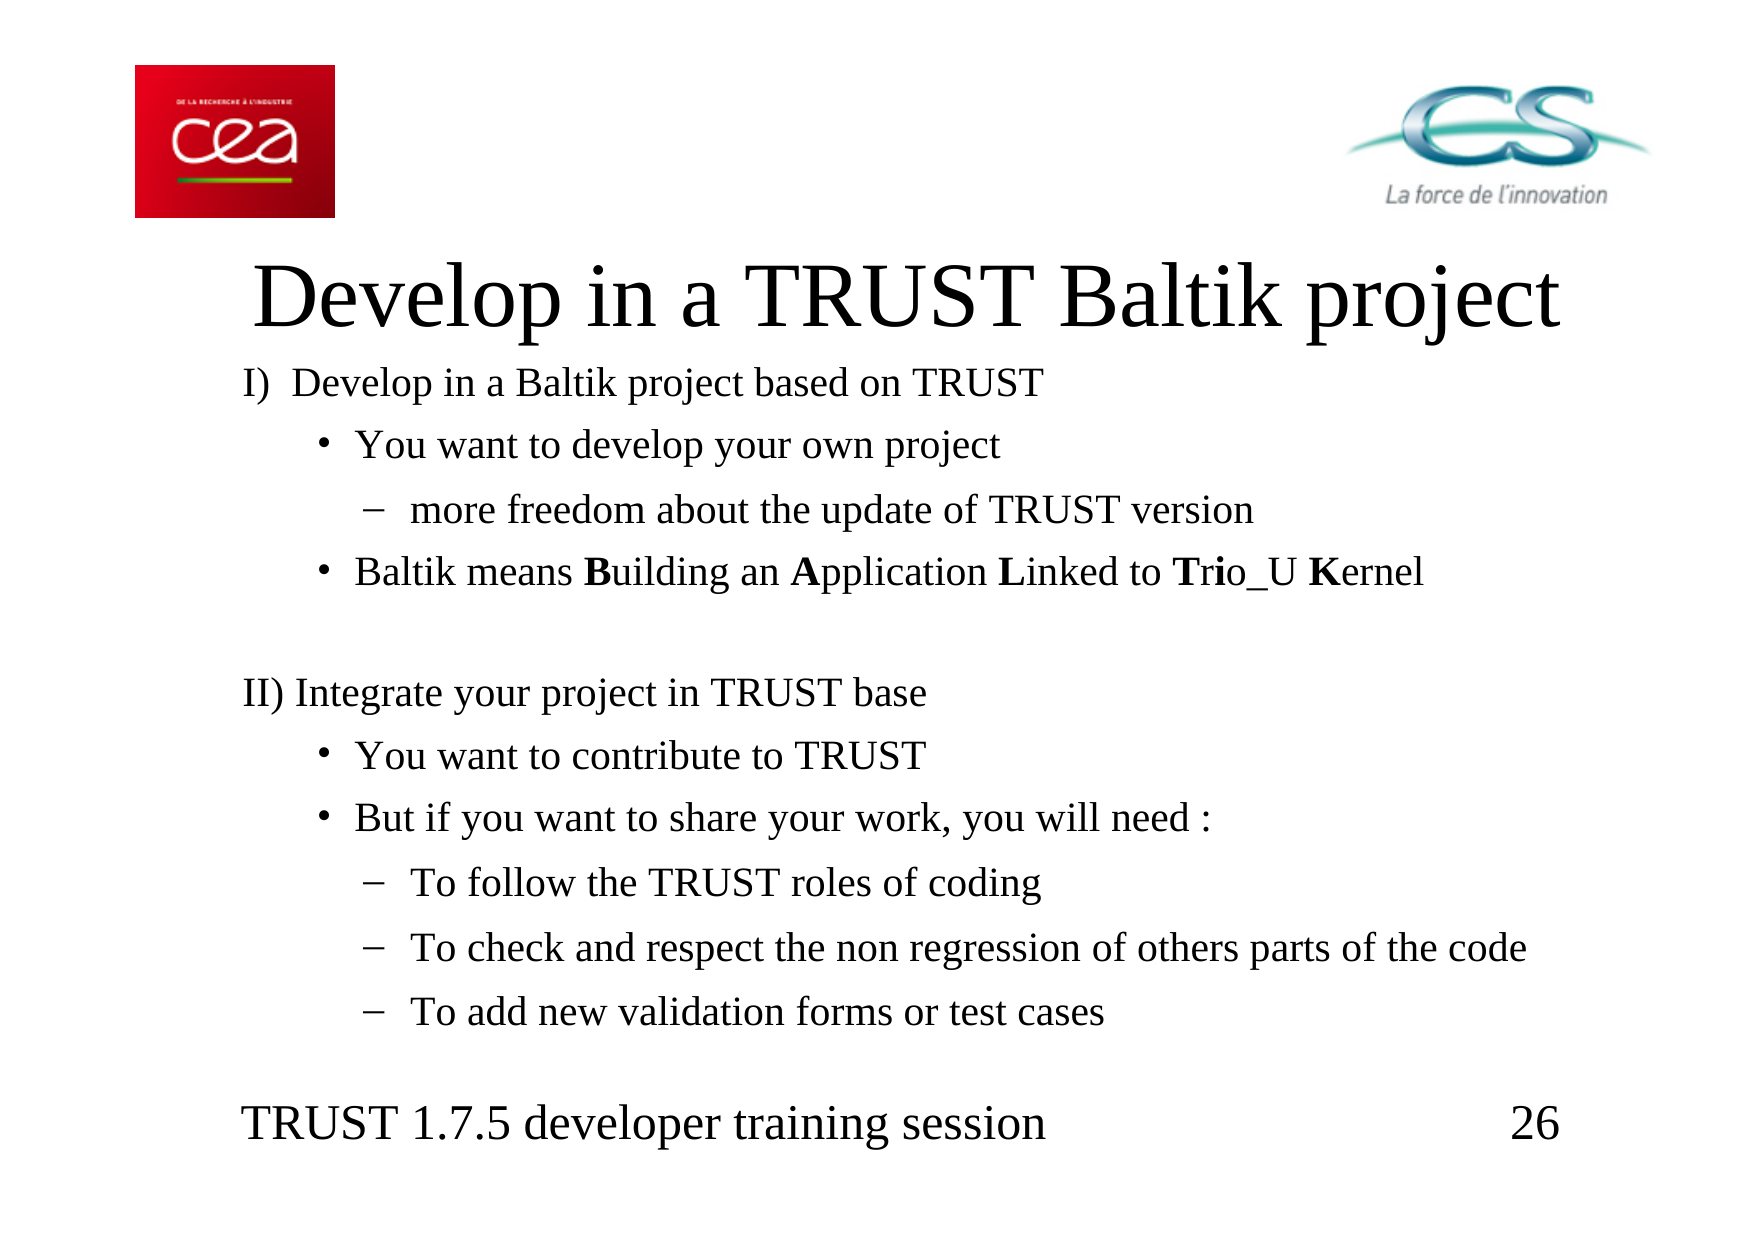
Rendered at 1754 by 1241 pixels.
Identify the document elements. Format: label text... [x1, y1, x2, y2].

list I) Develop in a Baltik project based on TRUST You want to develop your own project more freedom about the update of TRUST version Baltik means Building an Application Linked to Trio_U Kernel II) Integrate your project in TRUST base You want to contribute to TRUST But if you want to share your work, you will need : To follow the TRUST roles of coding To check and respect the non regression of others parts of the code To add new validation forms or test cases [151, 346, 1577, 1057]
picture [135, 65, 335, 218]
title Develop in a TRUST Baltik project [231, 195, 1583, 383]
picture [1340, 73, 1662, 218]
